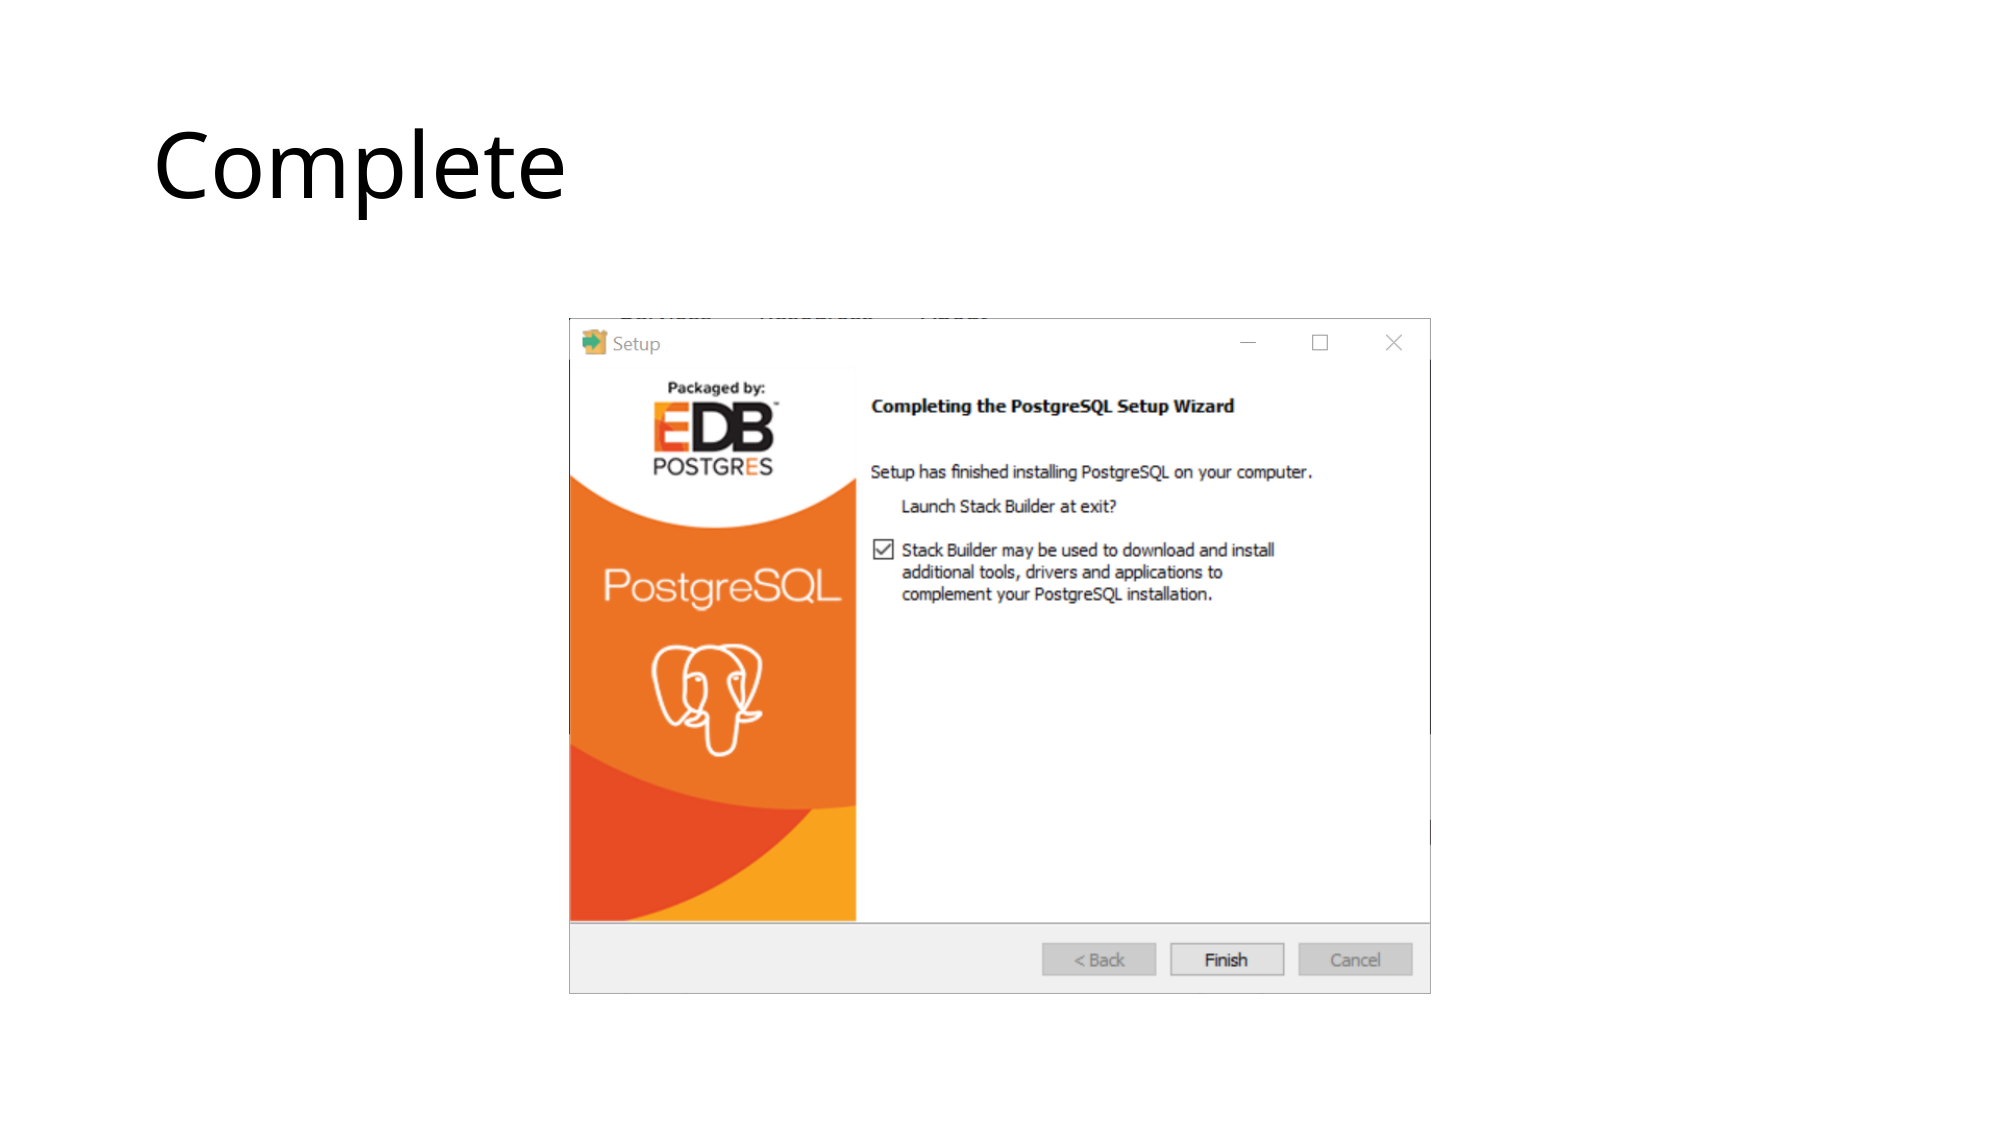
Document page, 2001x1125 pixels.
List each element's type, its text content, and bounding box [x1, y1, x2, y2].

picture [569, 318, 1431, 994]
title Complete [137, 59, 1863, 278]
